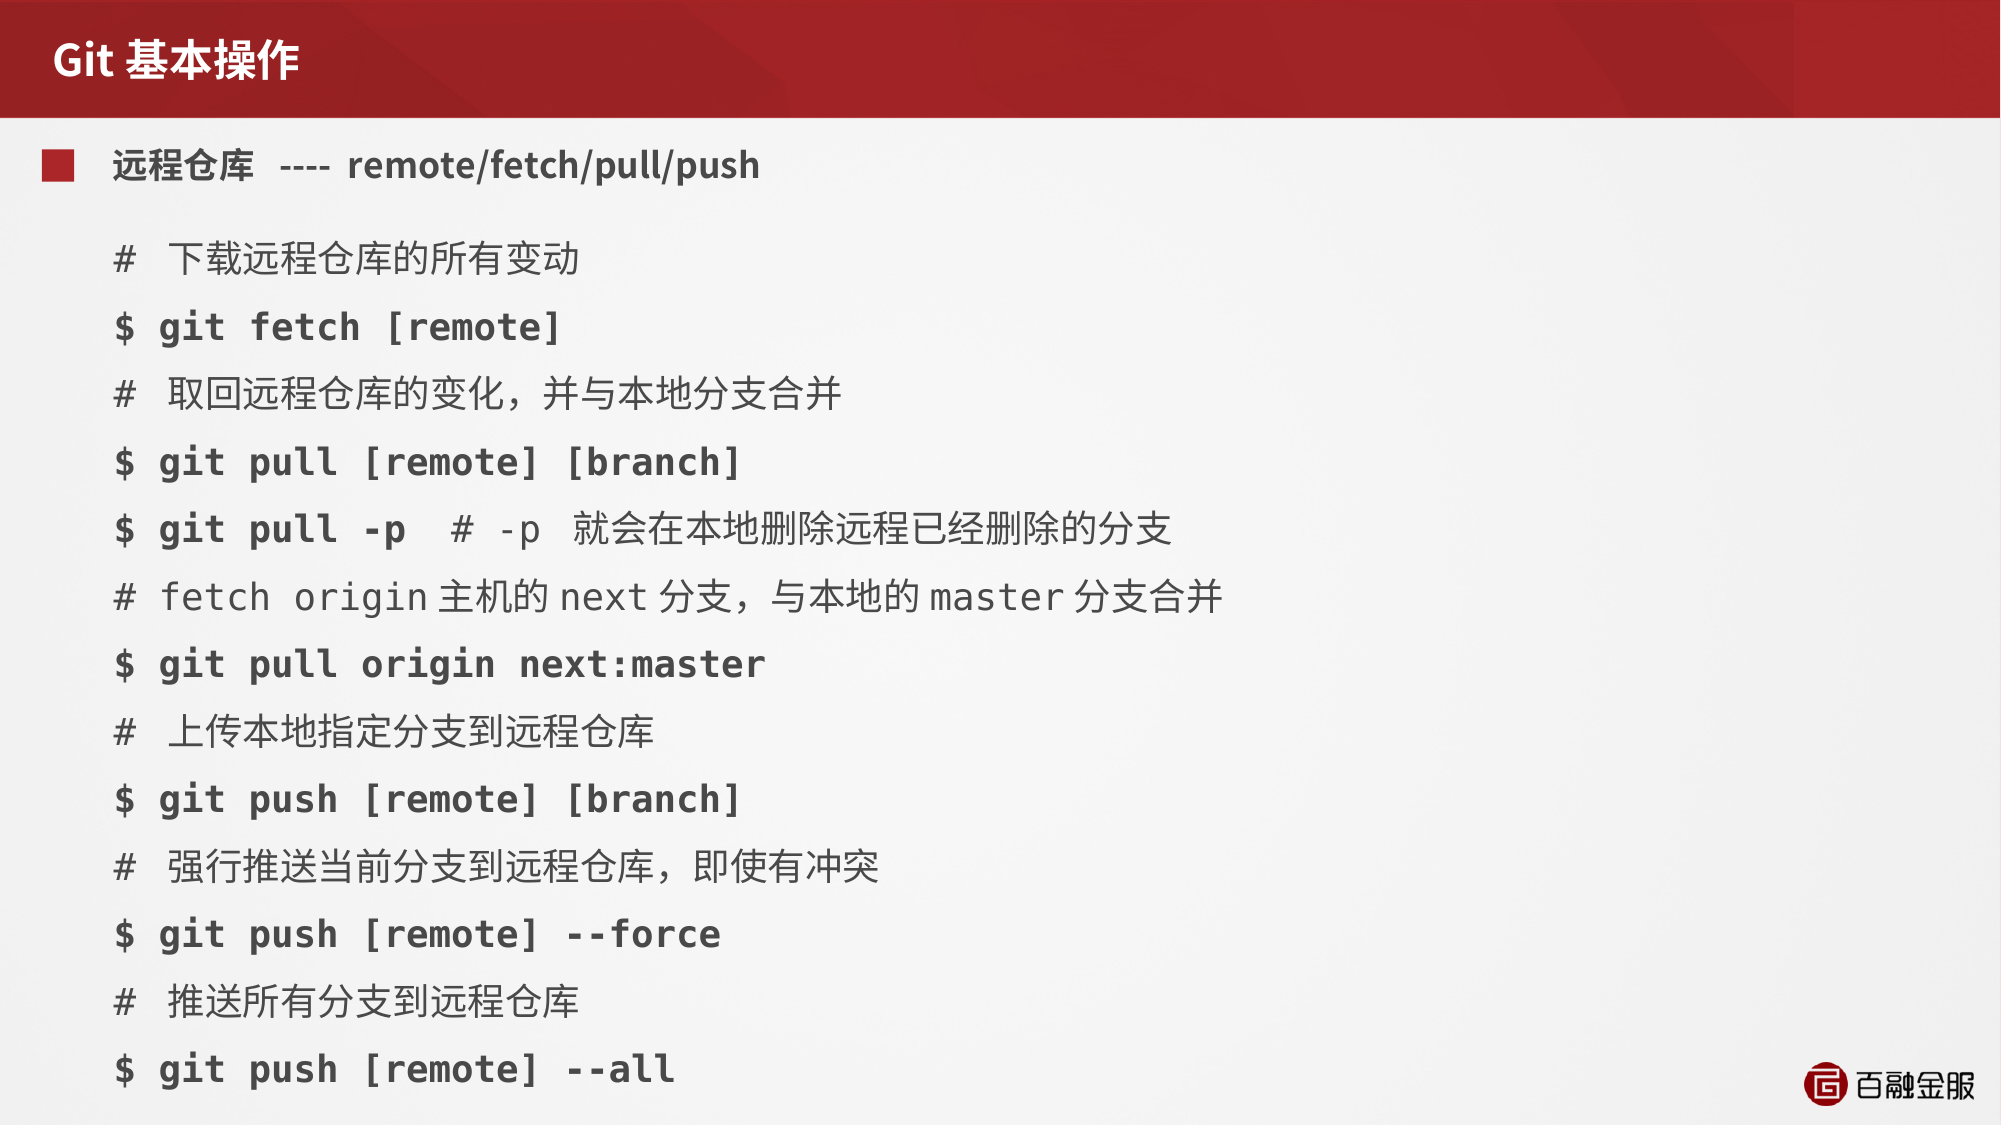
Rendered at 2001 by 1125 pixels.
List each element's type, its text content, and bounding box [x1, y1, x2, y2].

text_box Git基本操作 [37, 24, 1944, 94]
text_box 远程仓库 ---- remote/fetch/pull/push [97, 135, 1911, 201]
picture [0, 0, 2001, 1125]
text_box [41, 149, 75, 182]
text_box # 下载远程仓库的所有变动 $ git fetch [remote] # 取回远程仓库的变化，并与本地分支合并 $ git pull [remote] [branch] $ git pull -p # -p 就会在本地删除远程已经删除的分支 # fetch origin主机的next分支，与本地的master分支合并 $ git pull origin next:master # 上传本地指定分支到远程仓库 $ git push [remote] [branch] # 强行推送当前分支到远程仓库，即使有冲突 $ git push [remote] --force # 推送所有分支到远程仓库 $ git push [remote] --all [98, 205, 1939, 1099]
